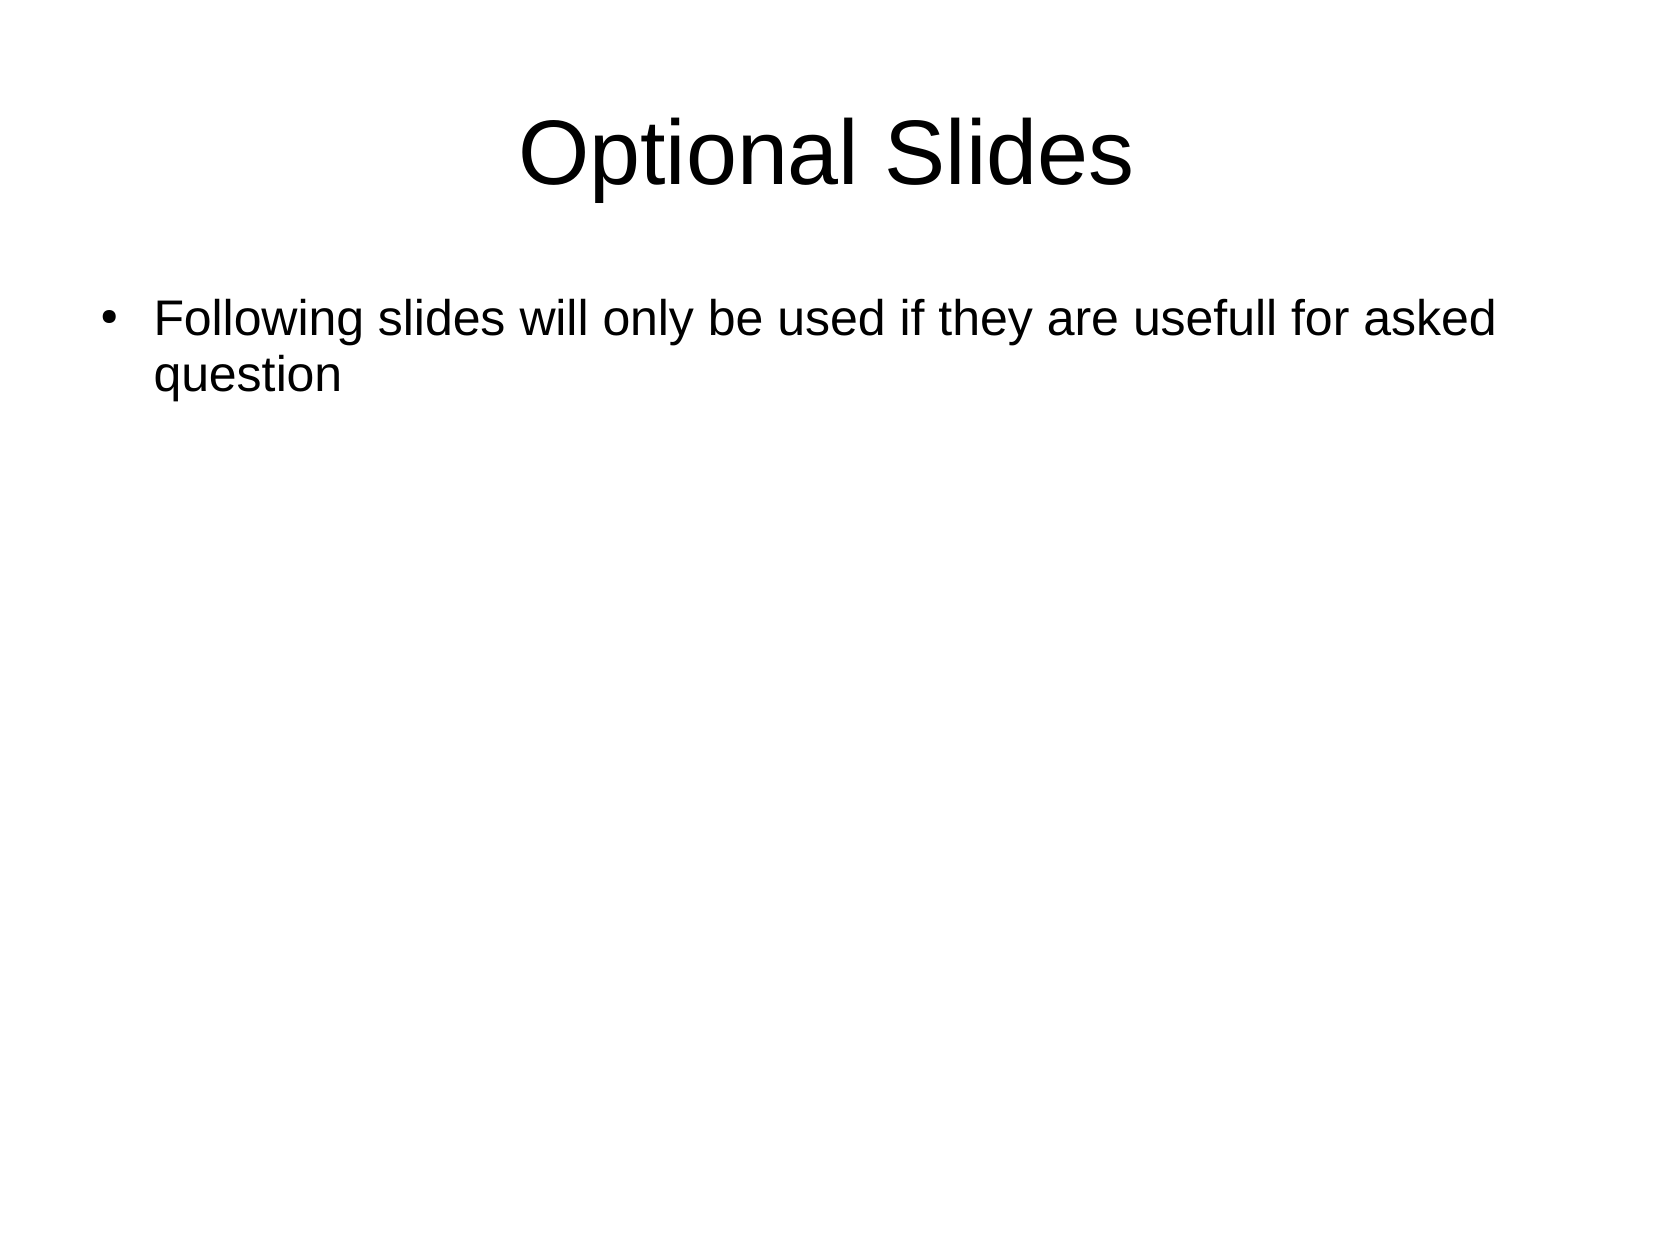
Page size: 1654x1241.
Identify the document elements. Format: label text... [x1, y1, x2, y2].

title Optional Slides [82, 49, 1571, 257]
list Following slides will only be used if they are usefull for asked question [82, 290, 1571, 1010]
